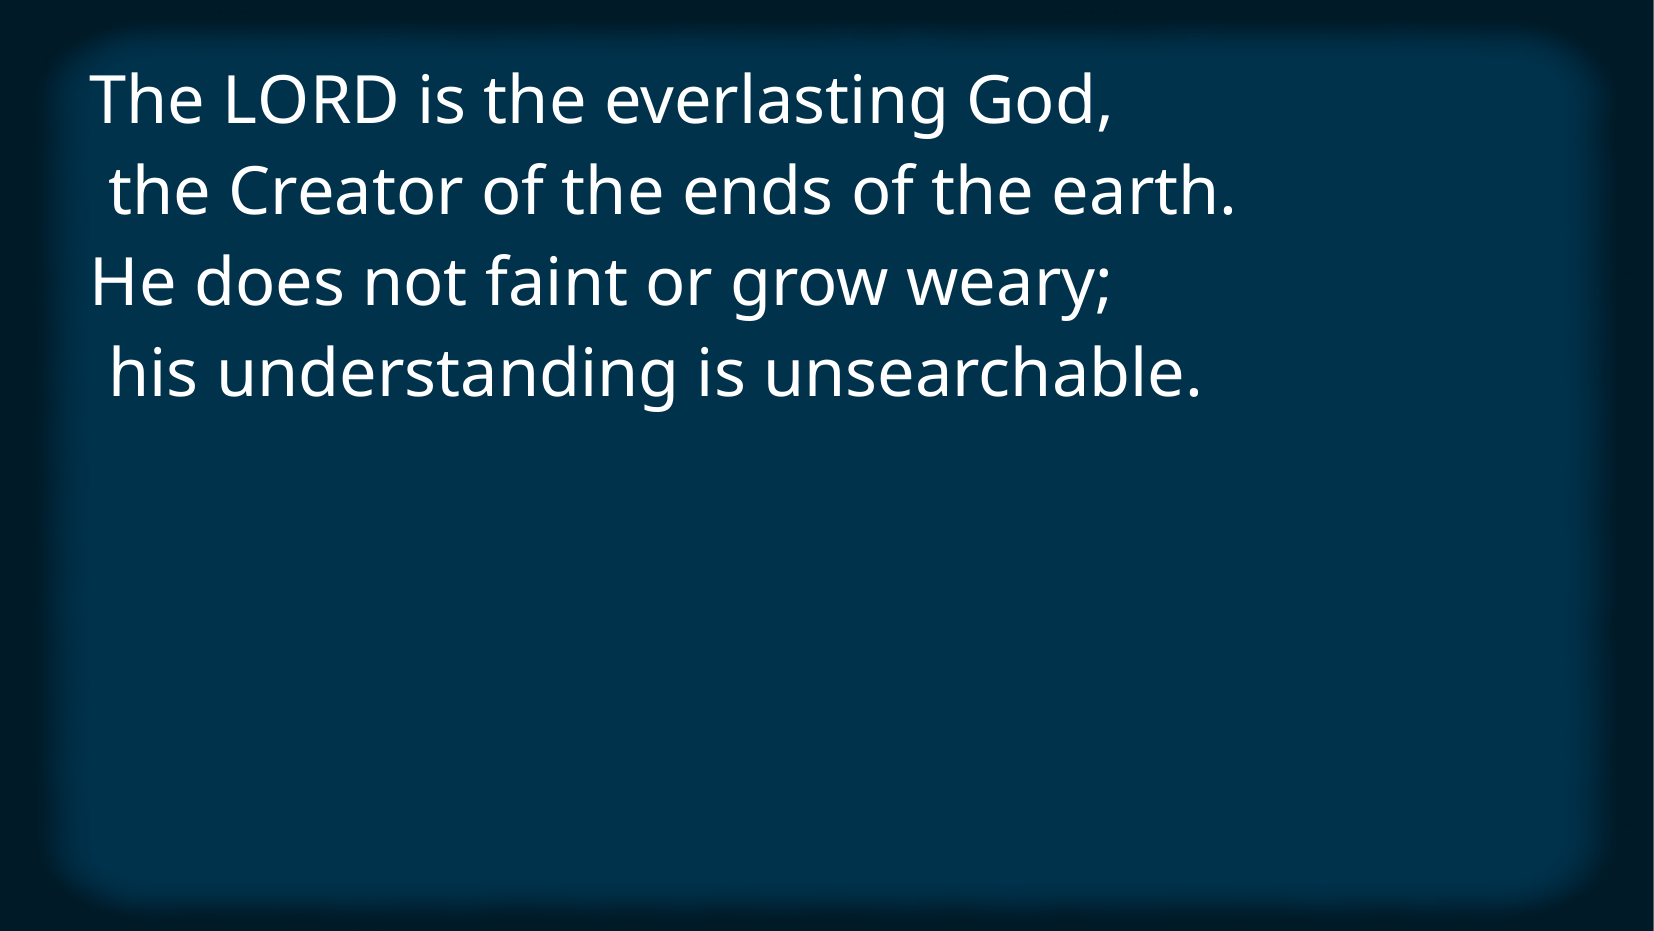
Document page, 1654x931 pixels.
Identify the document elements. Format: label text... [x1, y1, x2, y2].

text_box The LORD is the everlasting God, the Creator of the ends of the earth. He does not faint or grow weary; his understanding is unsearchable. [75, 45, 1591, 415]
picture [0, 0, 1654, 931]
